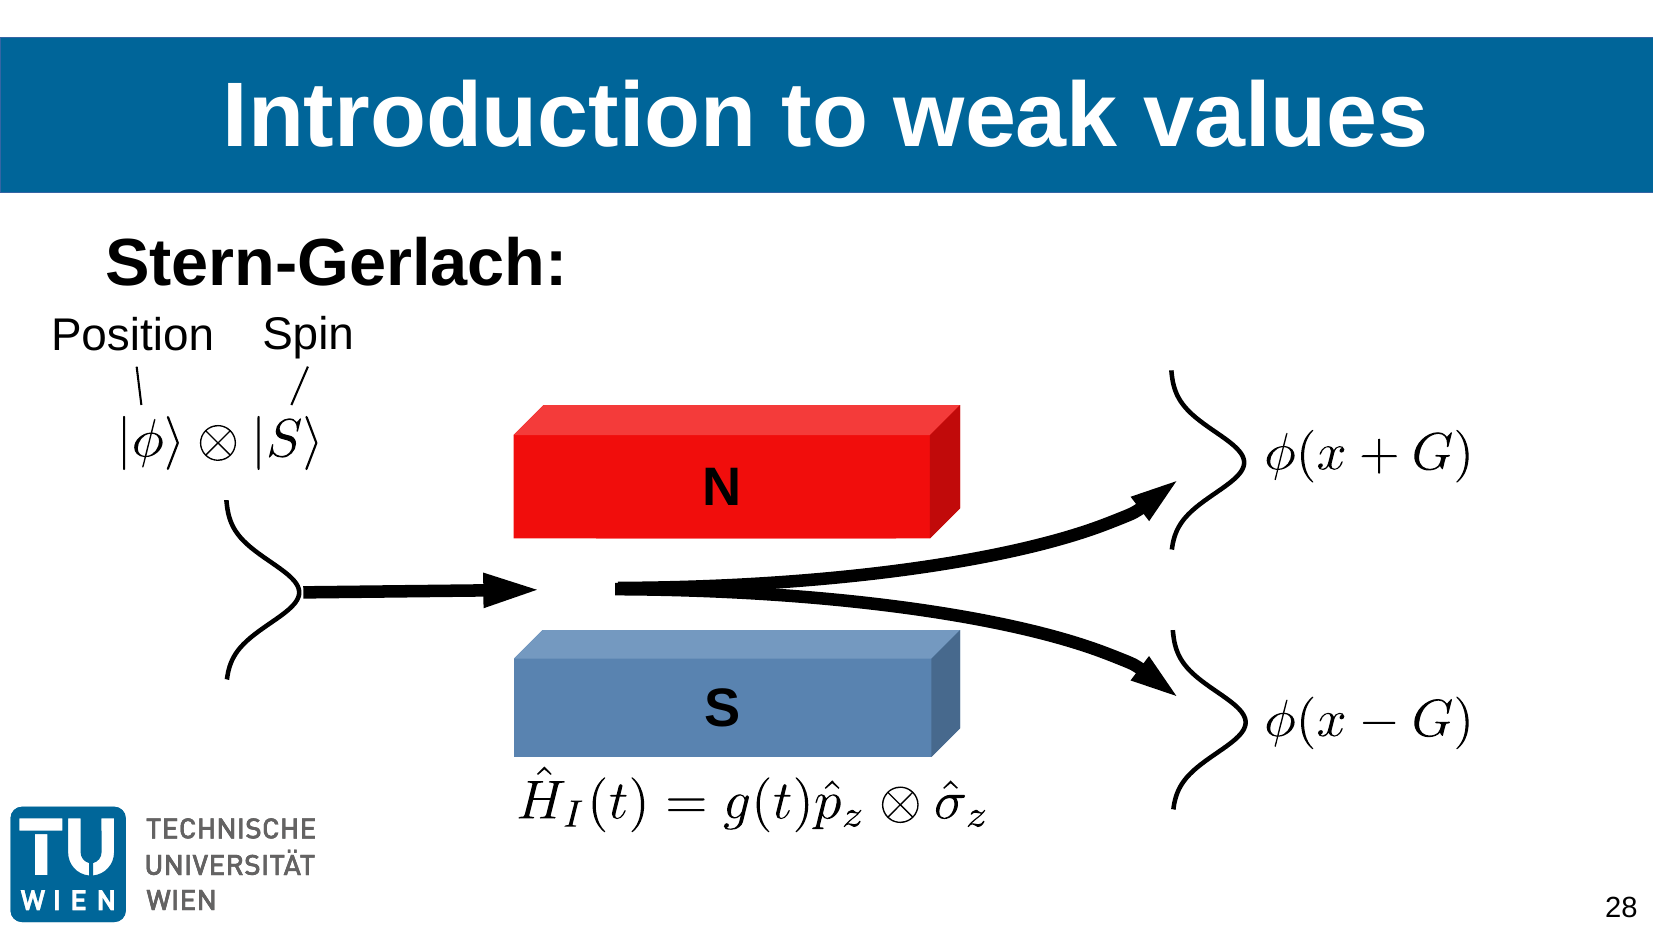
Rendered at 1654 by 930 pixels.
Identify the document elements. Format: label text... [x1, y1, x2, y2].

list Stern-Gerlach: [105, 225, 1593, 765]
picture [1134, 619, 1470, 821]
text_box Position [36, 301, 233, 368]
picture [113, 412, 331, 478]
picture [503, 765, 991, 841]
text_box Spin [247, 300, 371, 367]
picture [1132, 359, 1470, 562]
text_box S [514, 659, 931, 757]
text_box N [513, 436, 929, 539]
picture [187, 489, 323, 691]
title Introduction to weak values [0, 37, 1653, 193]
